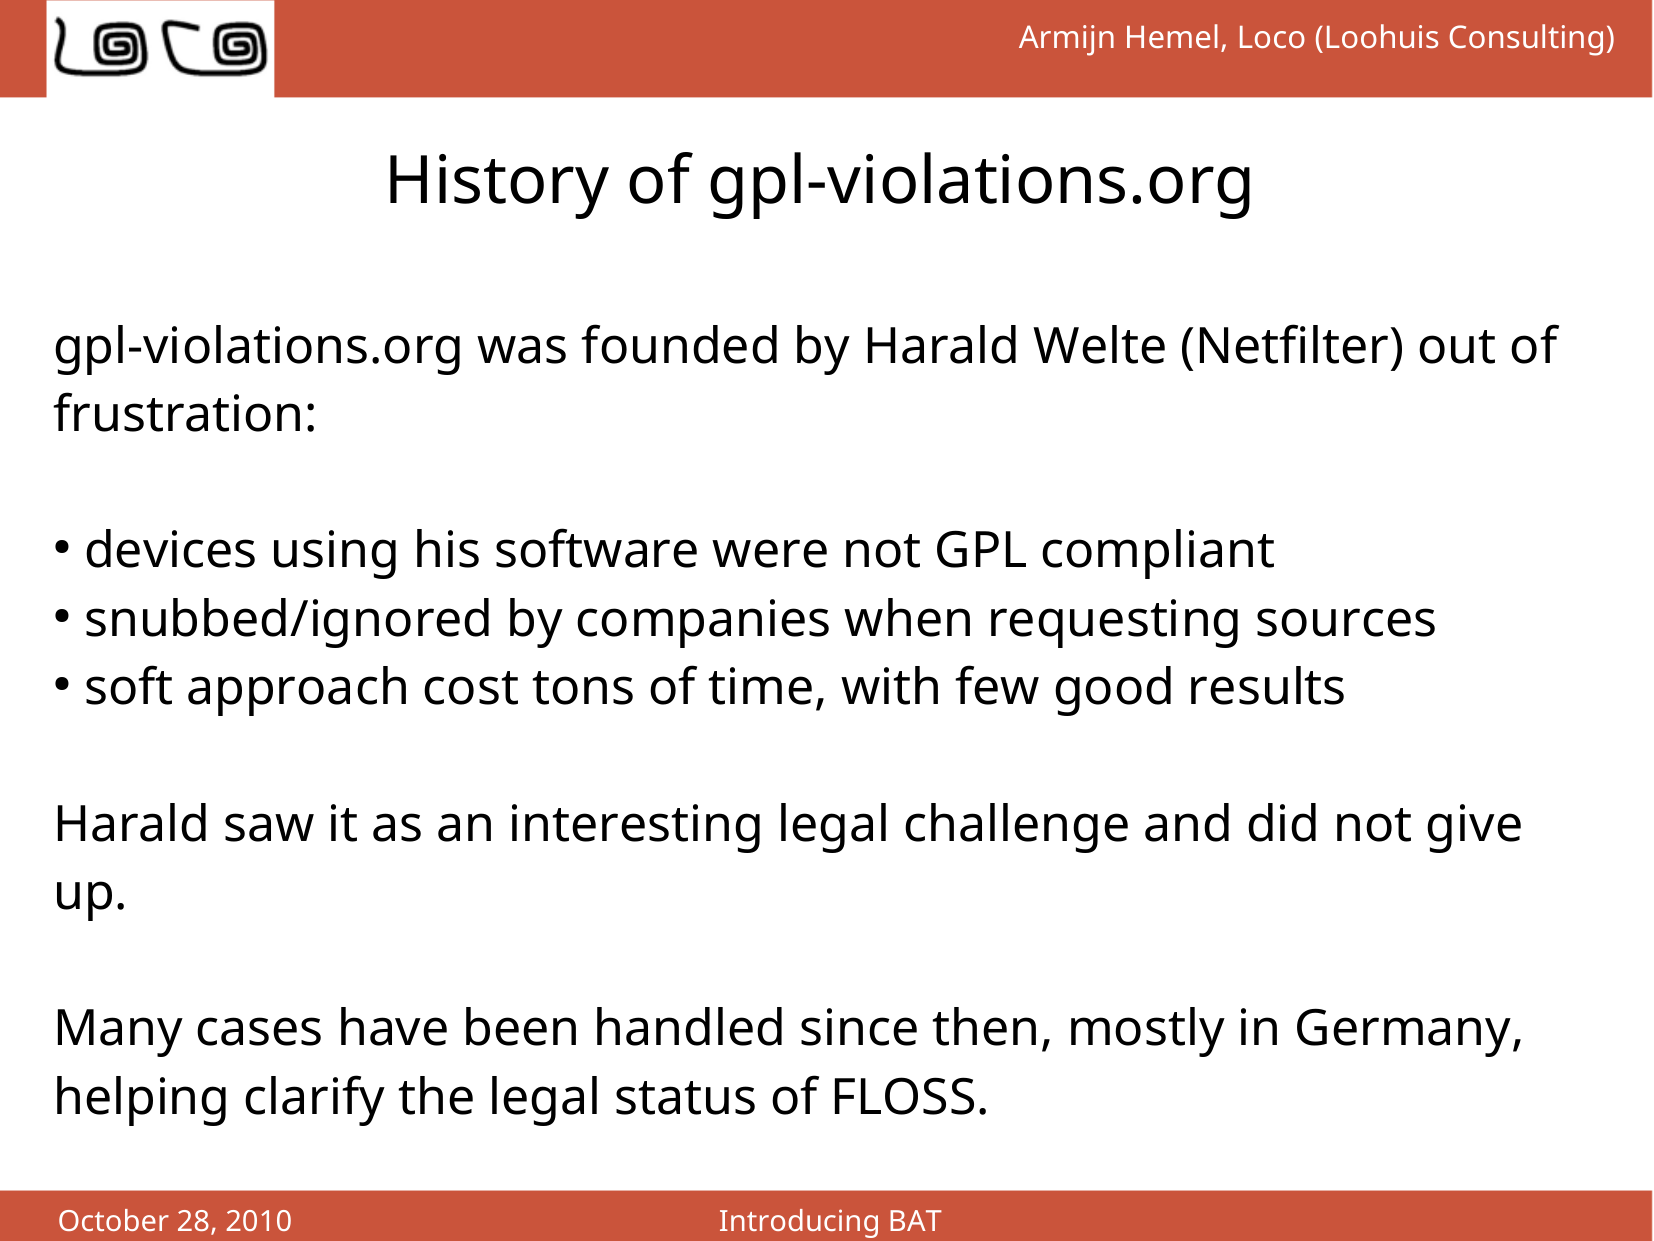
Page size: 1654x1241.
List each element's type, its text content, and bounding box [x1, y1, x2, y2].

picture [0, 0, 1654, 1241]
subtitle gpl-violations.org was founded by Harald Welte (Netfilter) out of frustration: devices using his software were not GPL compliant snubbed/ignored by companies when requesting sources soft approach cost tons of time, with few good results Harald saw it as an interesting legal challenge and did not give up. Many cases have been handled since then, mostly in Germany, helping clarify the legal status of FLOSS. [53, 265, 1595, 1173]
title History of gpl-violations.org [47, 125, 1595, 229]
